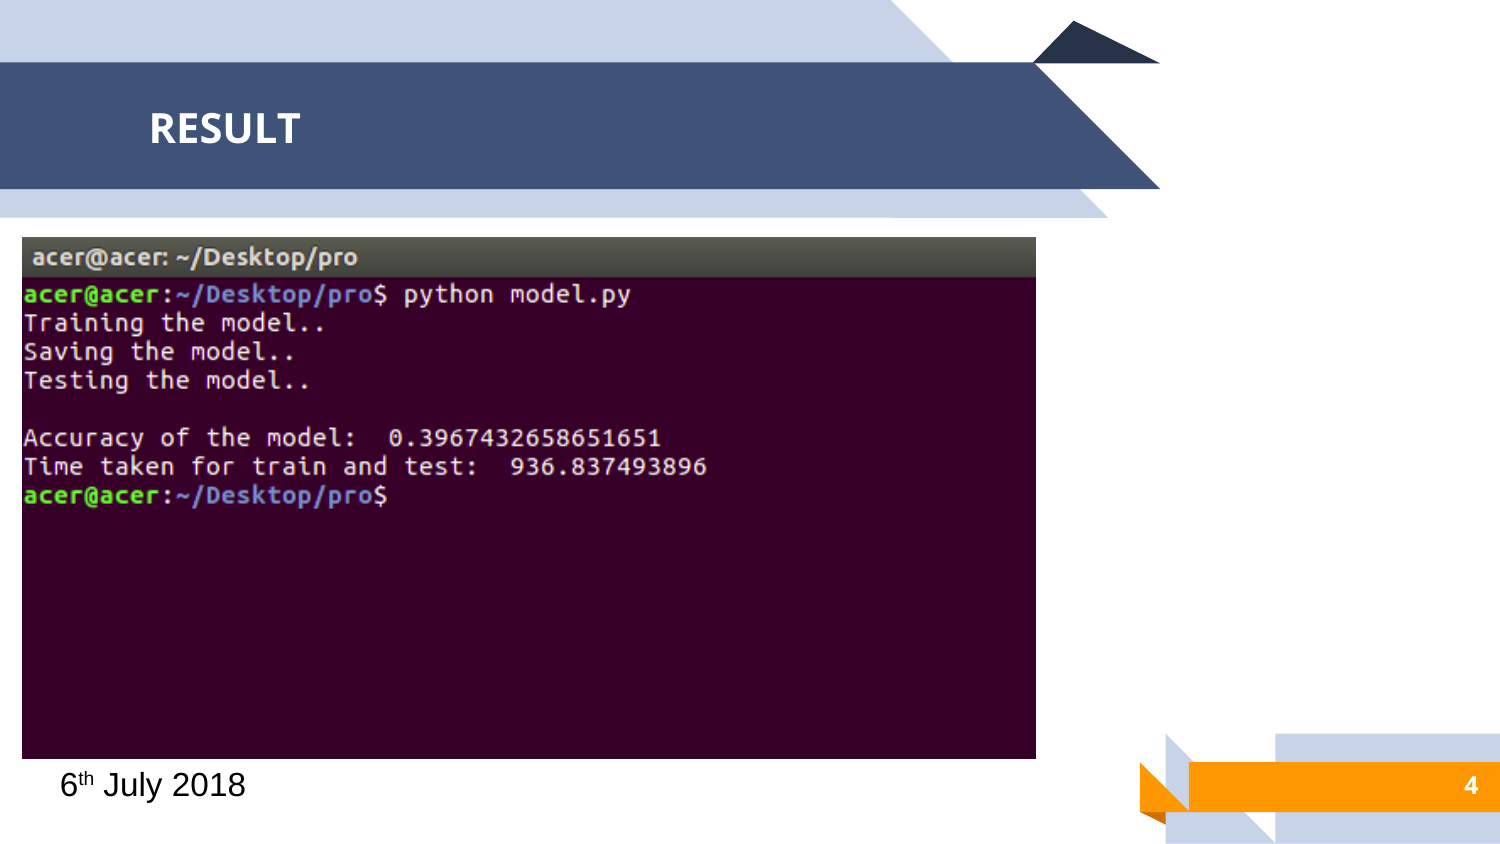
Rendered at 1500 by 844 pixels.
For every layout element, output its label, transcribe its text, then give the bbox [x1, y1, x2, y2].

picture [22, 237, 1036, 759]
slide_number <number> [1249, 760, 1494, 813]
title RESULT [133, 64, 997, 190]
